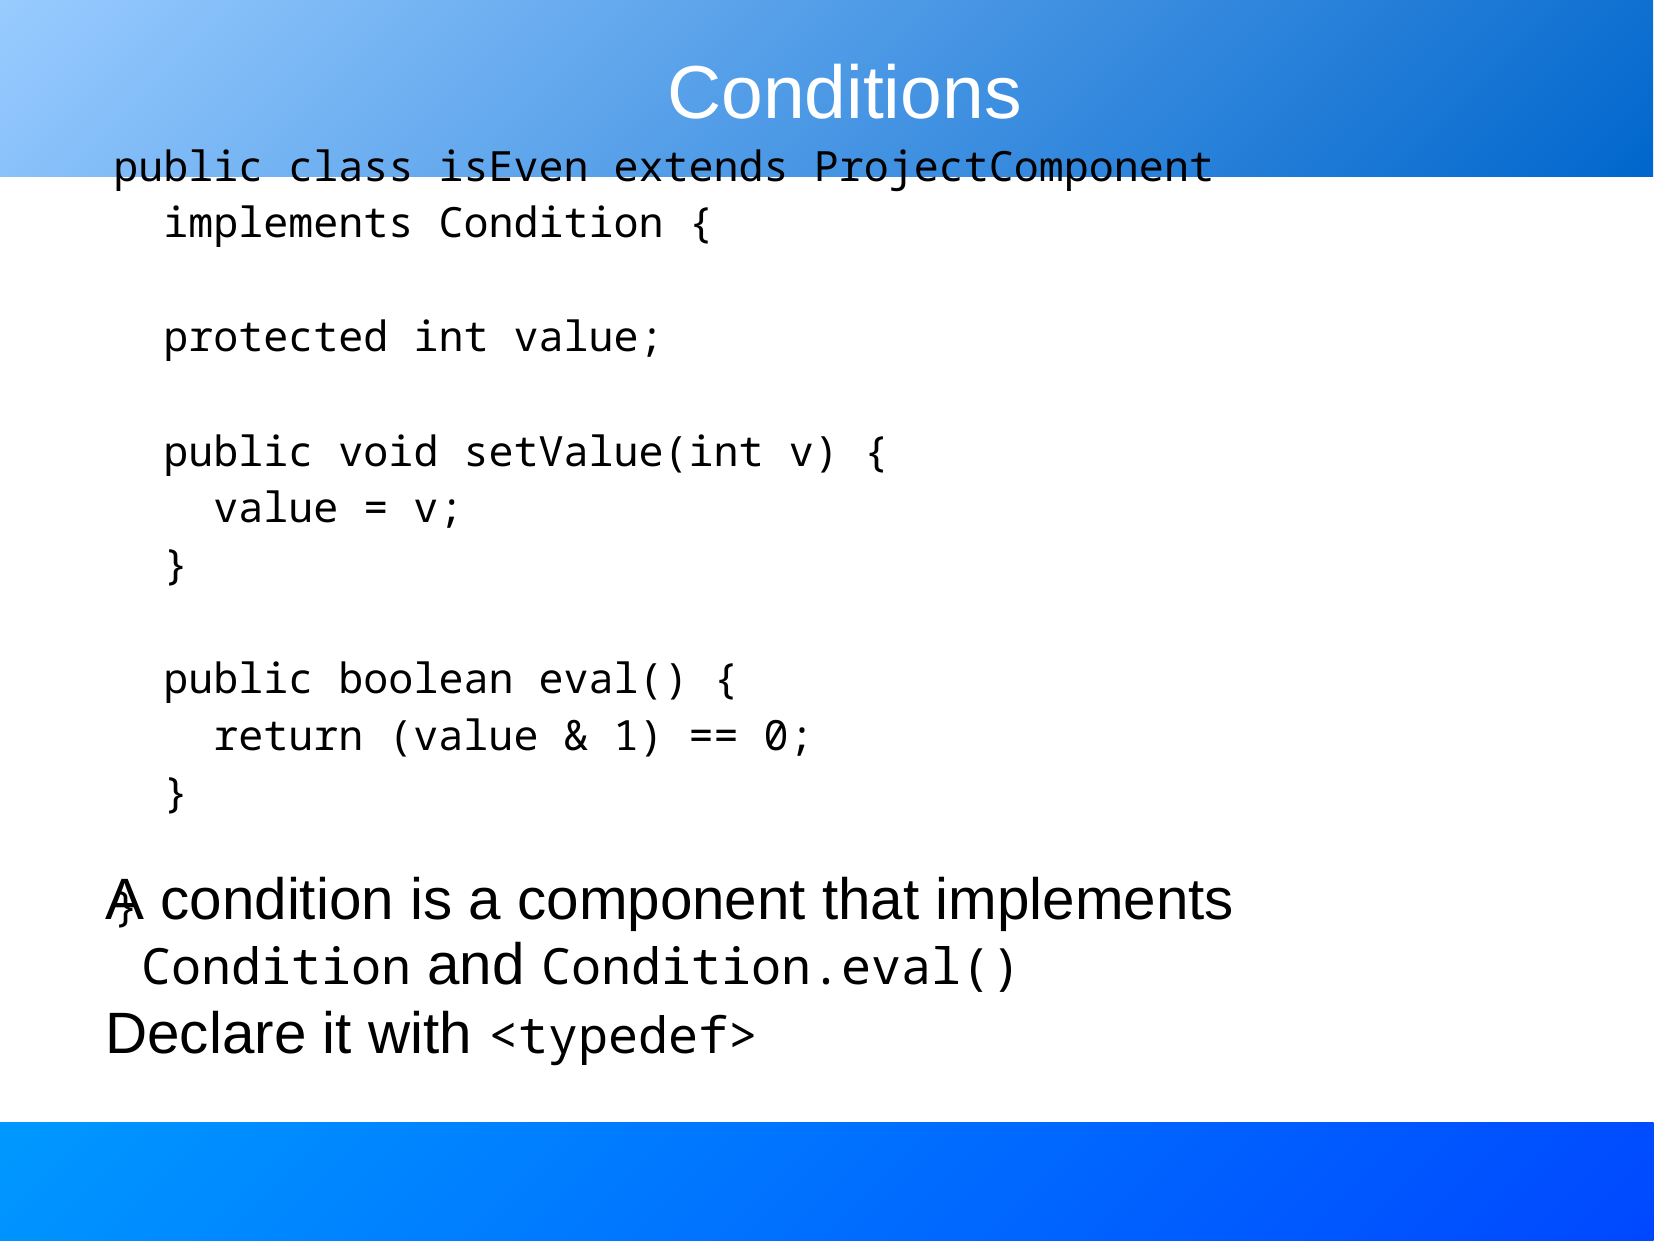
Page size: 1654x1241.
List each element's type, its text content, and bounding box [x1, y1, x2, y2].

list A condition is a component that implements Condition and Condition.eval() Declare it with <typedef> [70, 866, 1516, 1061]
title Conditions [82, 22, 1571, 163]
text_box public class isEven extends ProjectComponent implements Condition { protected int value; public void setValue(int v) { value = v; } public boolean eval() { return (value & 1) == 0; } } [98, 223, 1598, 847]
